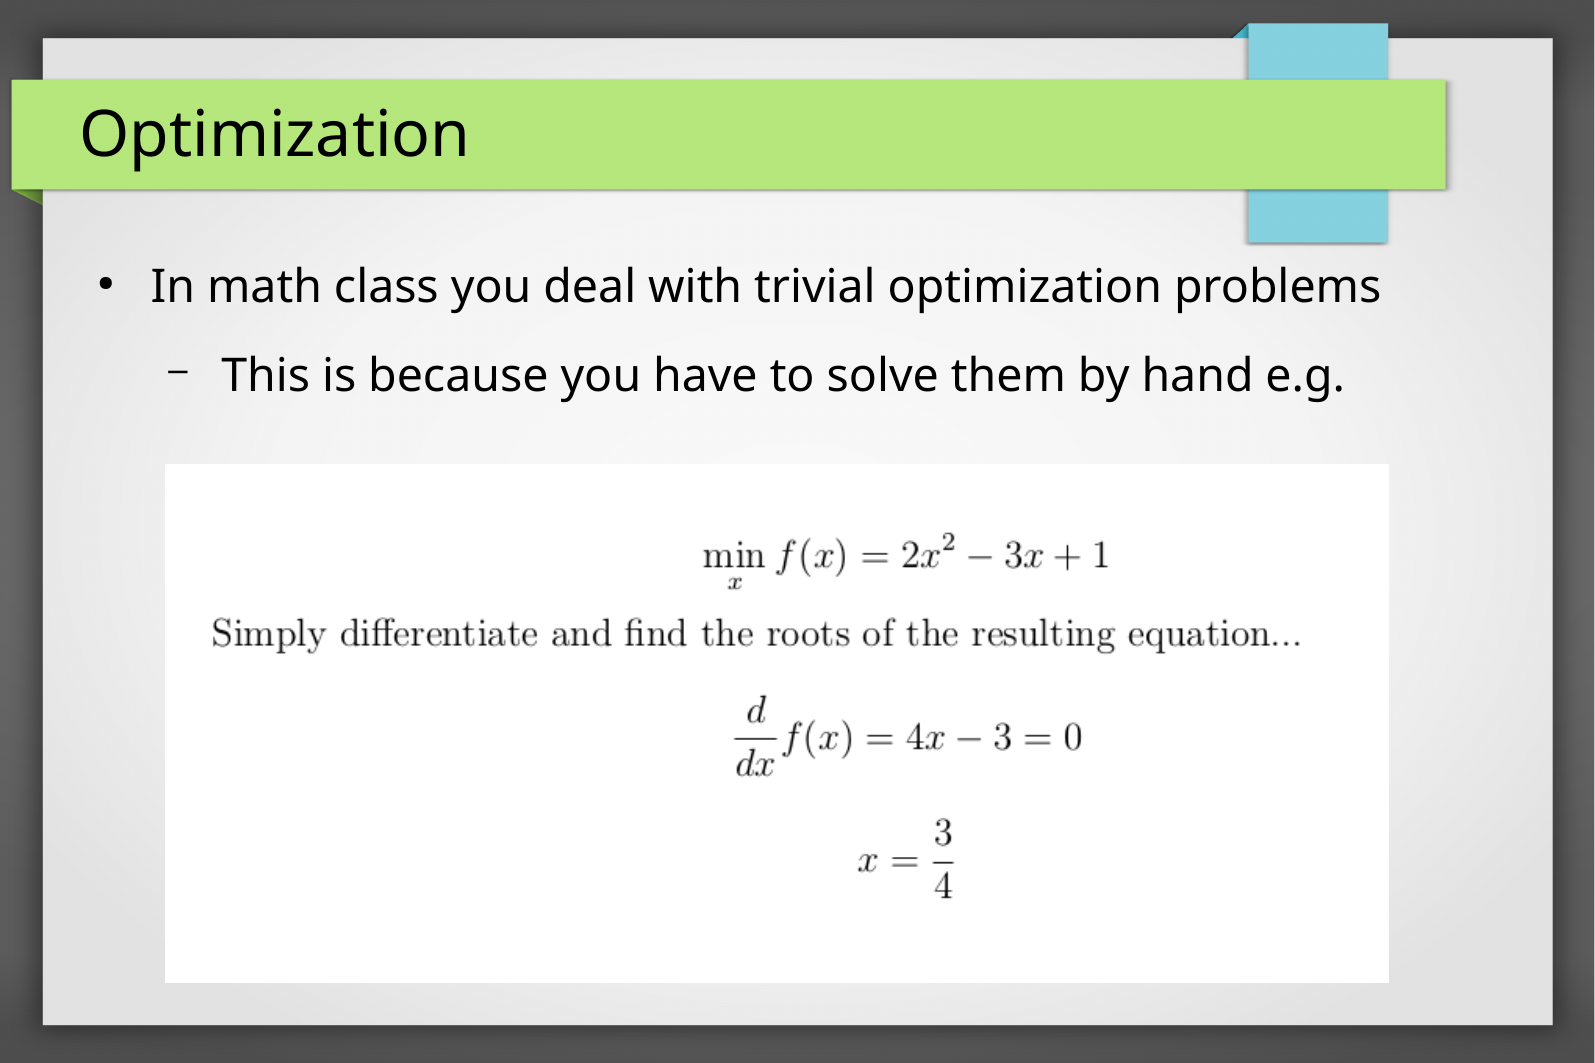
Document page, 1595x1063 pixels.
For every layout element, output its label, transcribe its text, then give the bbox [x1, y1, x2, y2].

list In math class you deal with trivial optimization problems This is because you have to solve them by hand e.g. [79, 253, 1515, 870]
title Optimization [79, 78, 1219, 185]
picture [0, 0, 1595, 1063]
